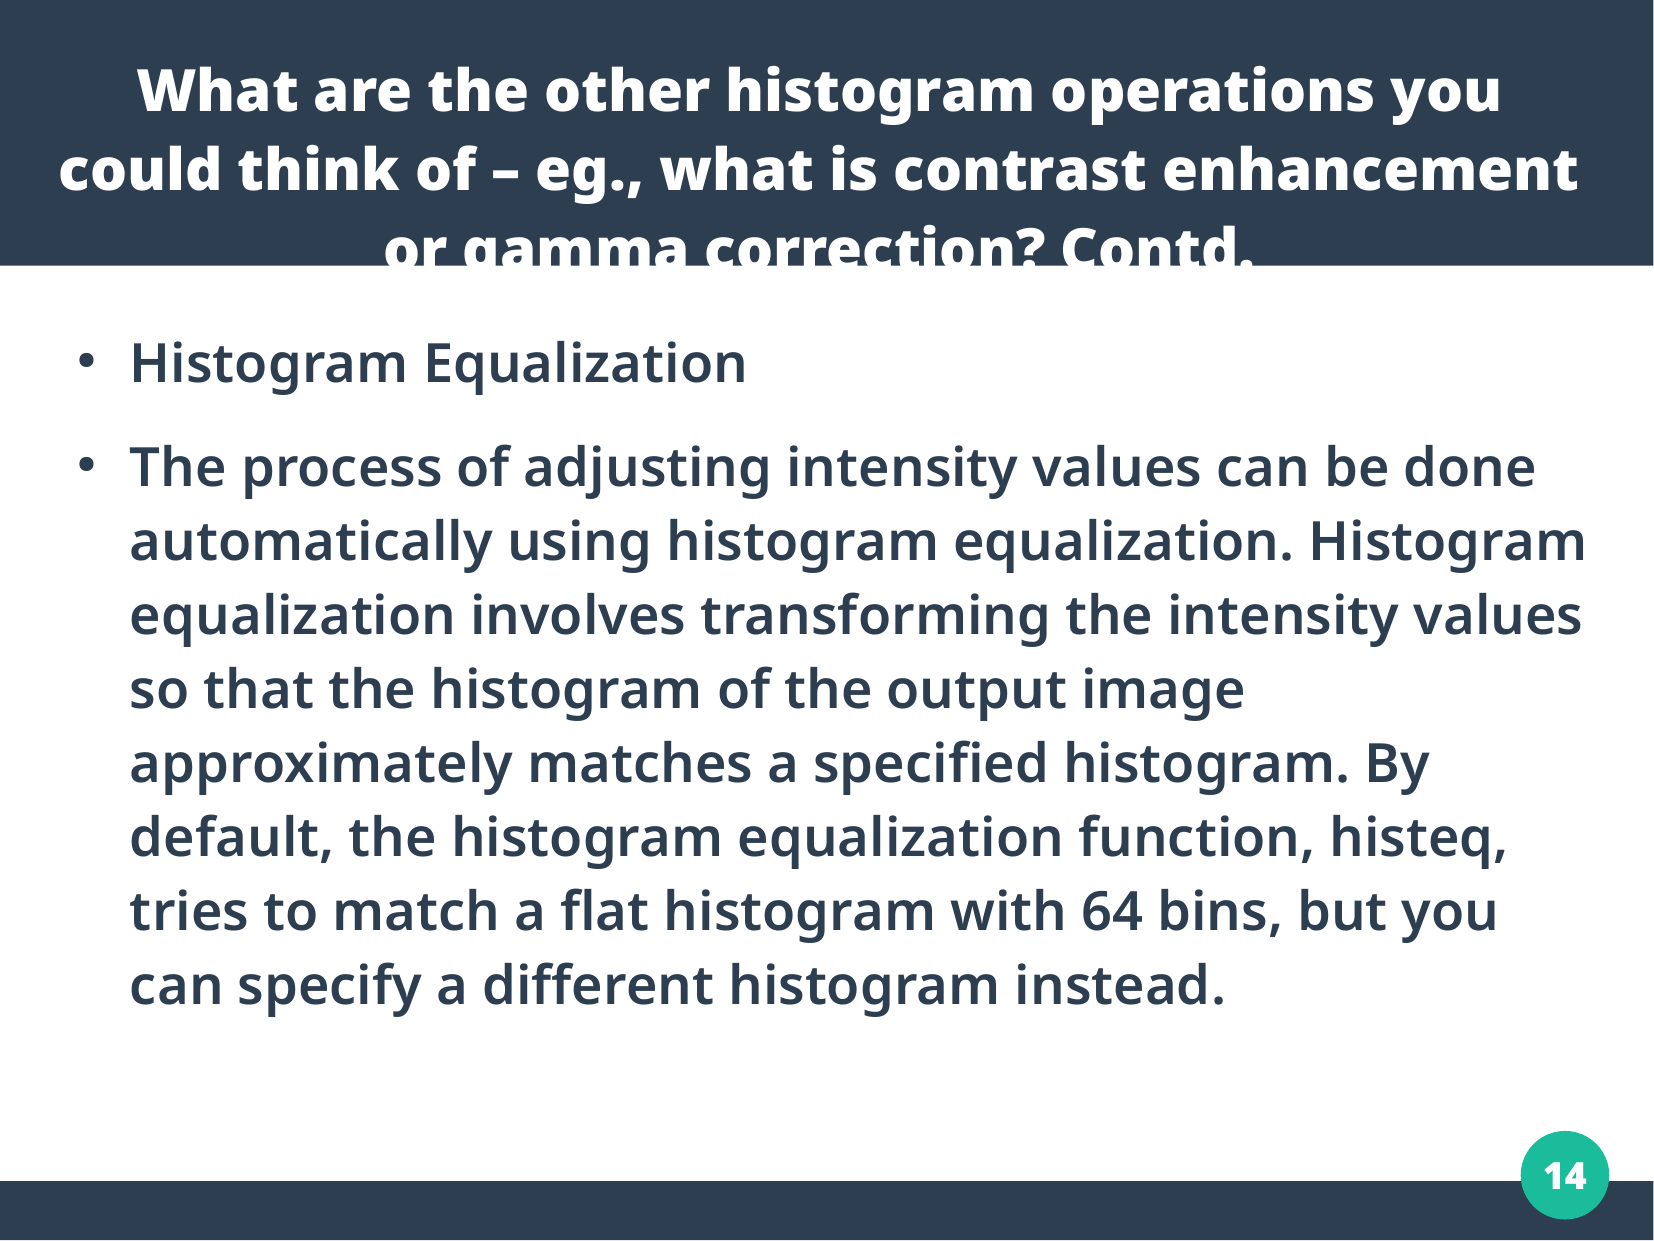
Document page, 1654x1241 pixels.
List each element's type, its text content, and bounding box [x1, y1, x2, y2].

title What are the other histogram operations you could think of – eg., what is contrast enhancement or gamma correction? Contd. [59, 49, 1595, 207]
list Histogram Equalization The process of adjusting intensity values can be done automatically using histogram equalization. Histogram equalization involves transforming the intensity values so that the histogram of the output image approximately matches a specified histogram. By default, the histogram equalization function, histeq, tries to match a flat histogram with 64 bins, but you can specify a different histogram instead. [59, 324, 1595, 1152]
